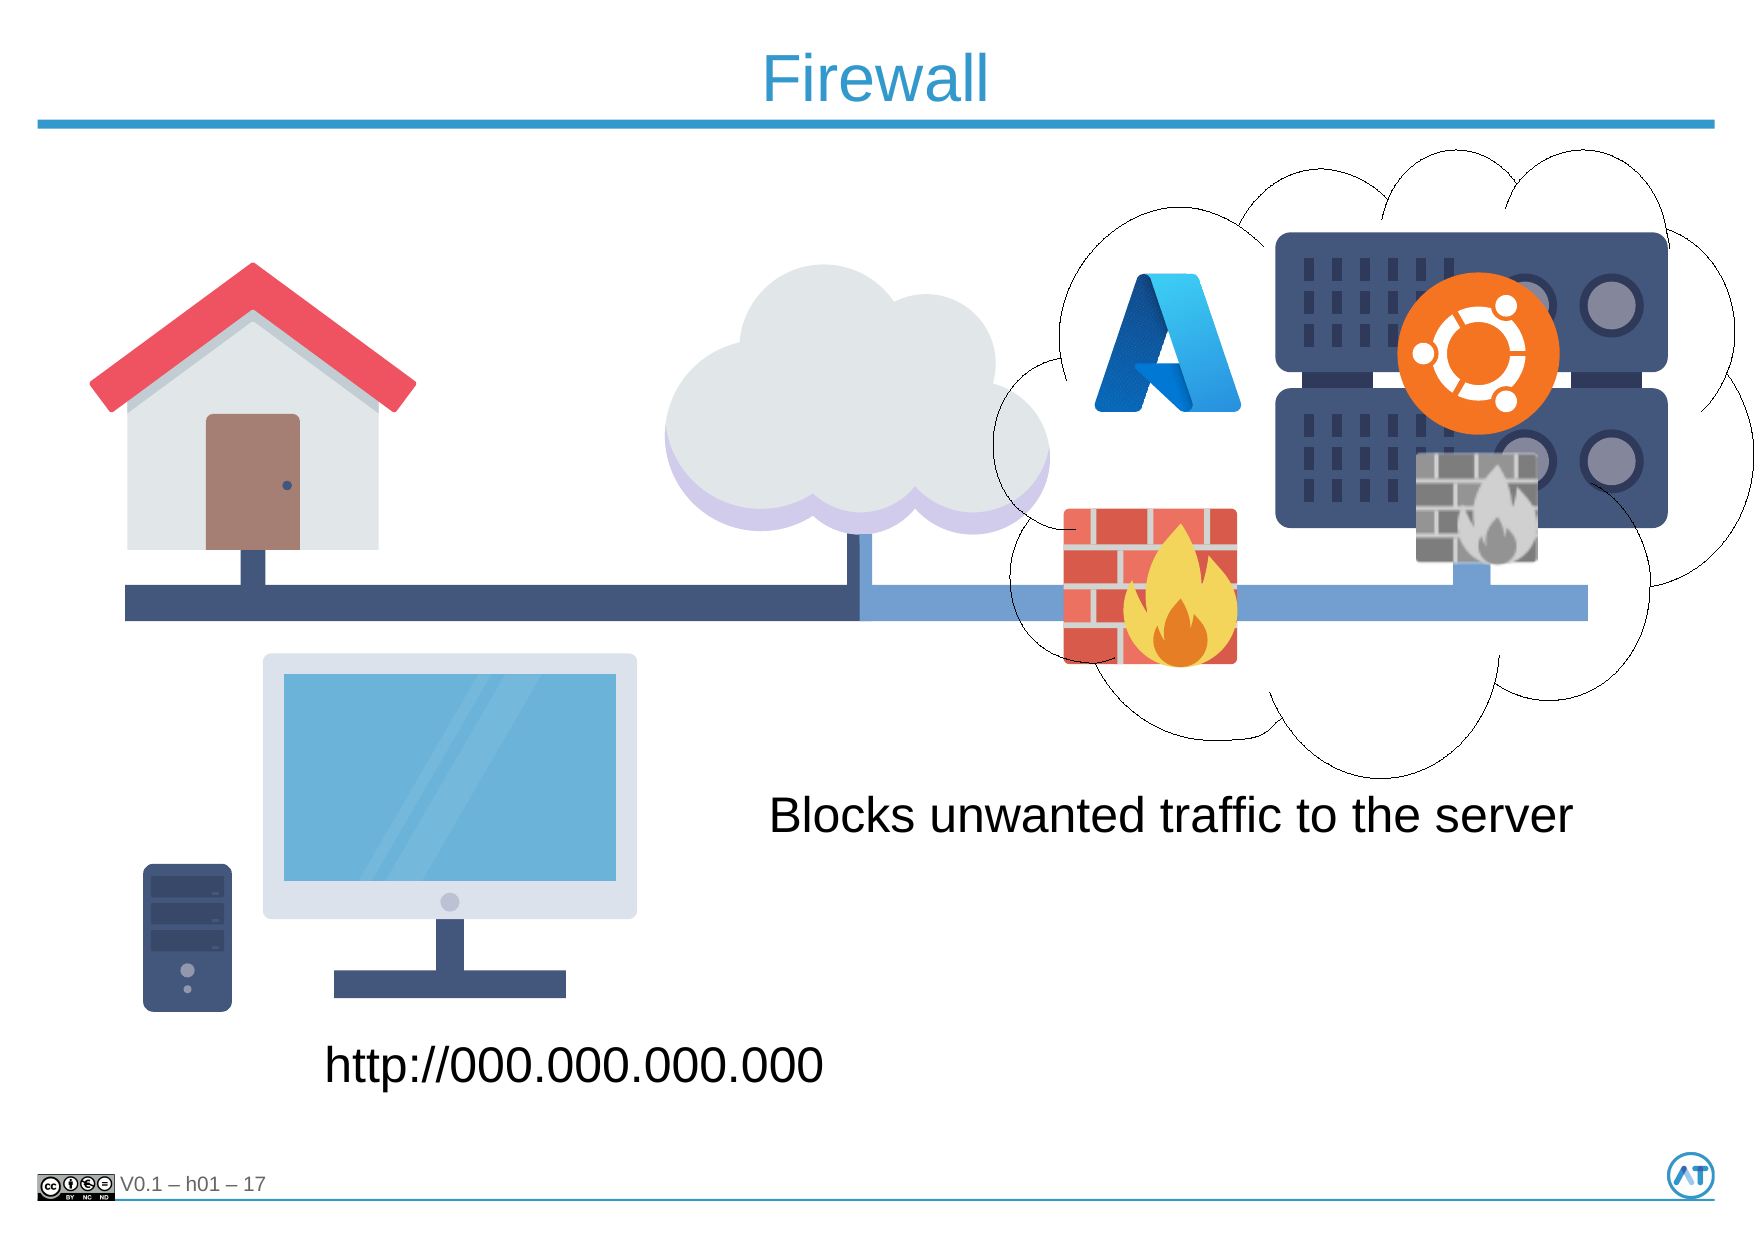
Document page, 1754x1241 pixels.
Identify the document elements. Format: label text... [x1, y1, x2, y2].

title Firewall [37, 37, 1715, 120]
picture [664, 244, 1051, 584]
text_box [1238, 571, 1588, 622]
text_box Blocks unwanted traffic to the server [768, 787, 1576, 838]
picture [1275, 230, 1669, 622]
picture [1087, 262, 1249, 424]
picture [112, 638, 638, 1013]
picture [664, 622, 1051, 629]
picture [1667, 1152, 1715, 1199]
text_box [125, 534, 1063, 622]
picture [1063, 501, 1238, 676]
picture [37, 1174, 115, 1201]
text_box http://000.000.000.000 [324, 1037, 826, 1088]
picture [75, 262, 431, 617]
